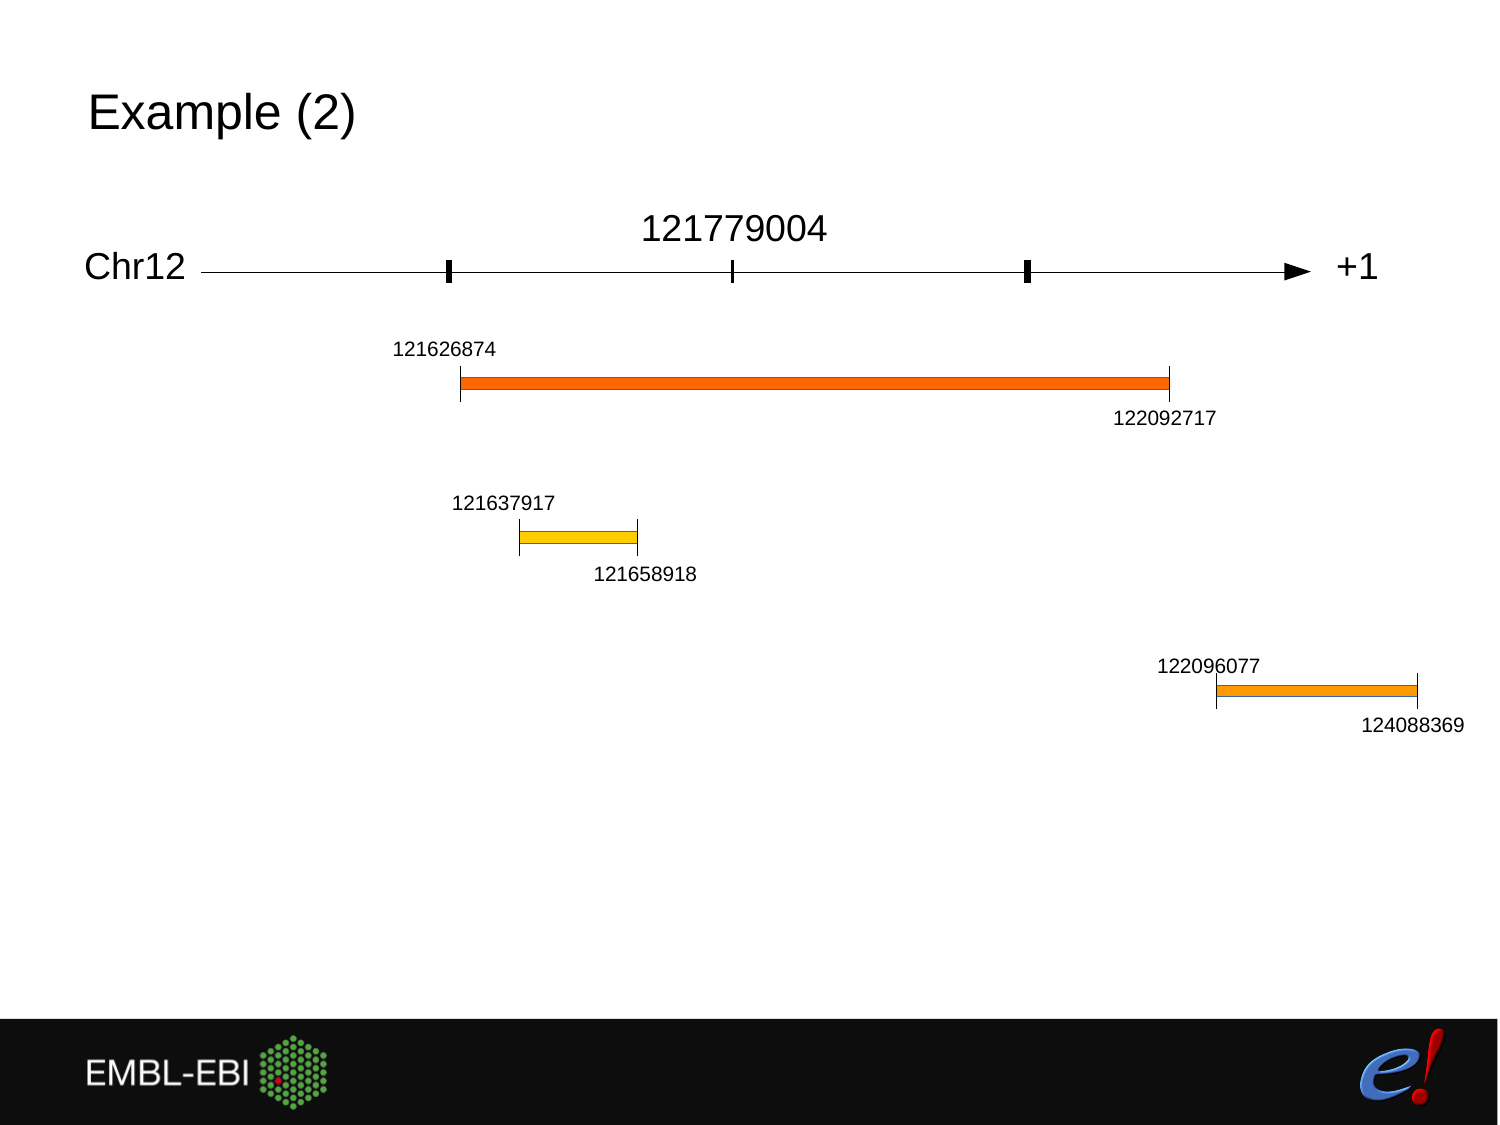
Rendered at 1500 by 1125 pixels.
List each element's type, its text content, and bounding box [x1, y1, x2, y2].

picture [1357, 1026, 1448, 1112]
text_box [461, 377, 1169, 390]
text_box [1217, 685, 1417, 697]
text_box 121779004 [625, 200, 843, 257]
text_box [520, 531, 637, 544]
text_box 121626874 [377, 330, 512, 369]
picture [87, 1035, 327, 1110]
text_box +1 [1321, 238, 1394, 296]
title Example (2) [87, 50, 1425, 175]
text_box 122092717 [1098, 398, 1232, 438]
text_box 124088369 [1346, 706, 1480, 745]
text_box 121658918 [578, 555, 712, 594]
text_box 121637917 [437, 484, 571, 523]
text_box 122096077 [1142, 646, 1276, 686]
text_box Chr12 [69, 238, 201, 296]
